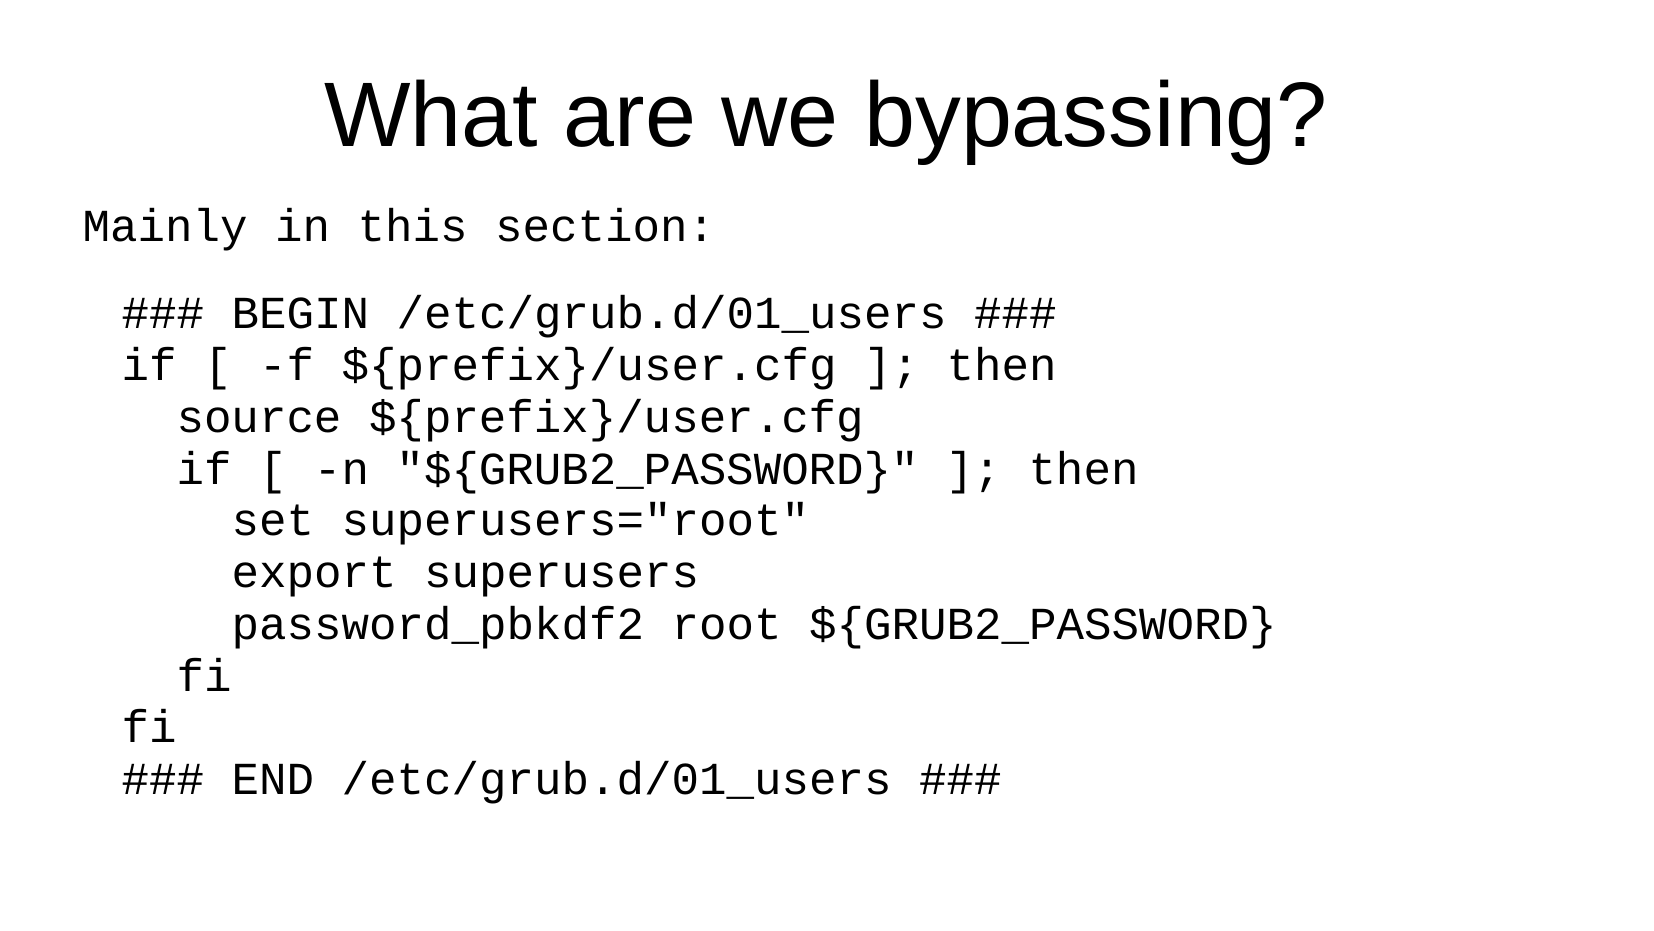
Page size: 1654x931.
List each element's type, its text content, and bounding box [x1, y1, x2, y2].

title What are we bypassing? [82, 37, 1571, 193]
subtitle Mainly in this section: ### BEGIN /etc/grub.d/01_users ### if [ -f ${prefix}/user.cfg ]; then source ${prefix}/user.cfg if [ -n "${GRUB2_PASSWORD}" ]; then set superusers="root" export superusers password_pbkdf2 root ${GRUB2_PASSWORD} fi fi ### END /etc/grub.d/01_users ### [82, 203, 1571, 914]
